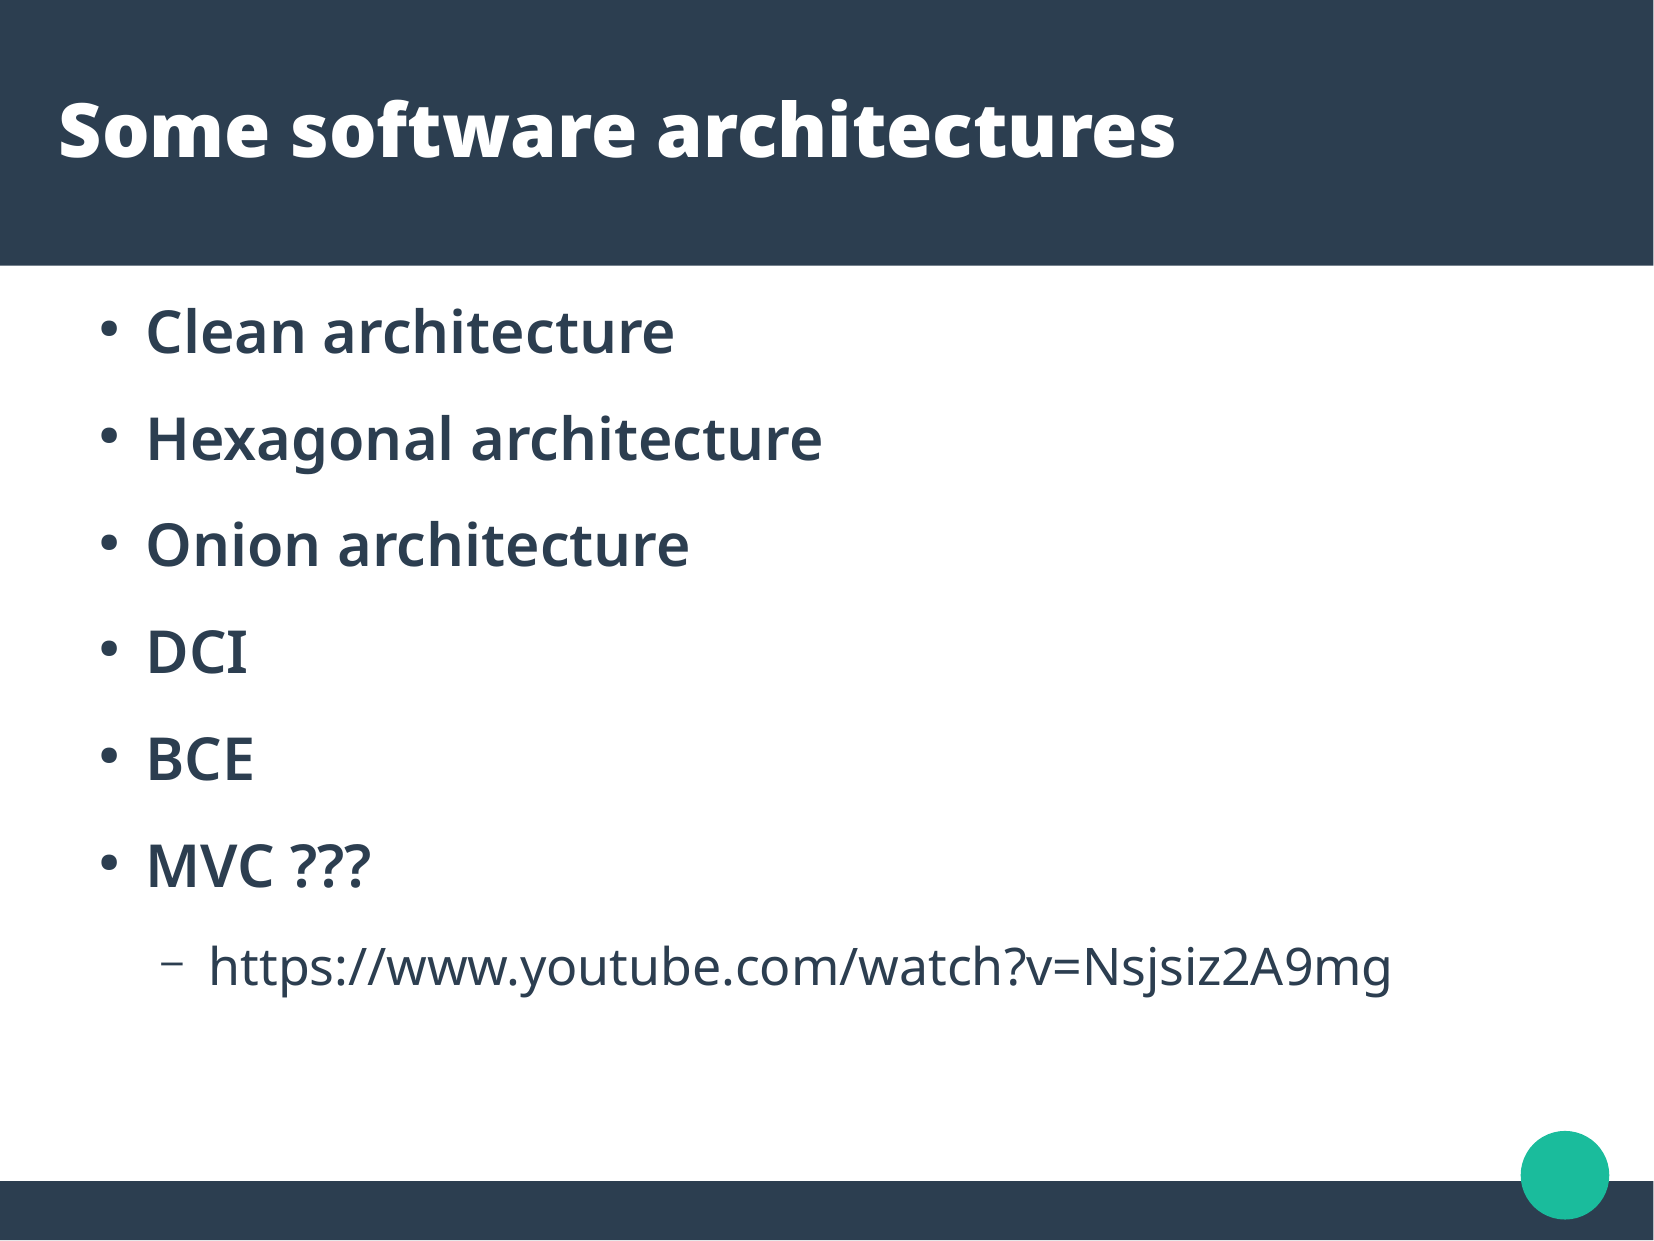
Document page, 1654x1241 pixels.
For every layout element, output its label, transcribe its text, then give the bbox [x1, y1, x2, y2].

title Some software architectures [59, 49, 1595, 207]
list Clean architecture Hexagonal architecture Onion architecture DCI BCE MVC ??? https://www.youtube.com/watch?v=Nsjsiz2A9mg [82, 290, 1571, 1010]
